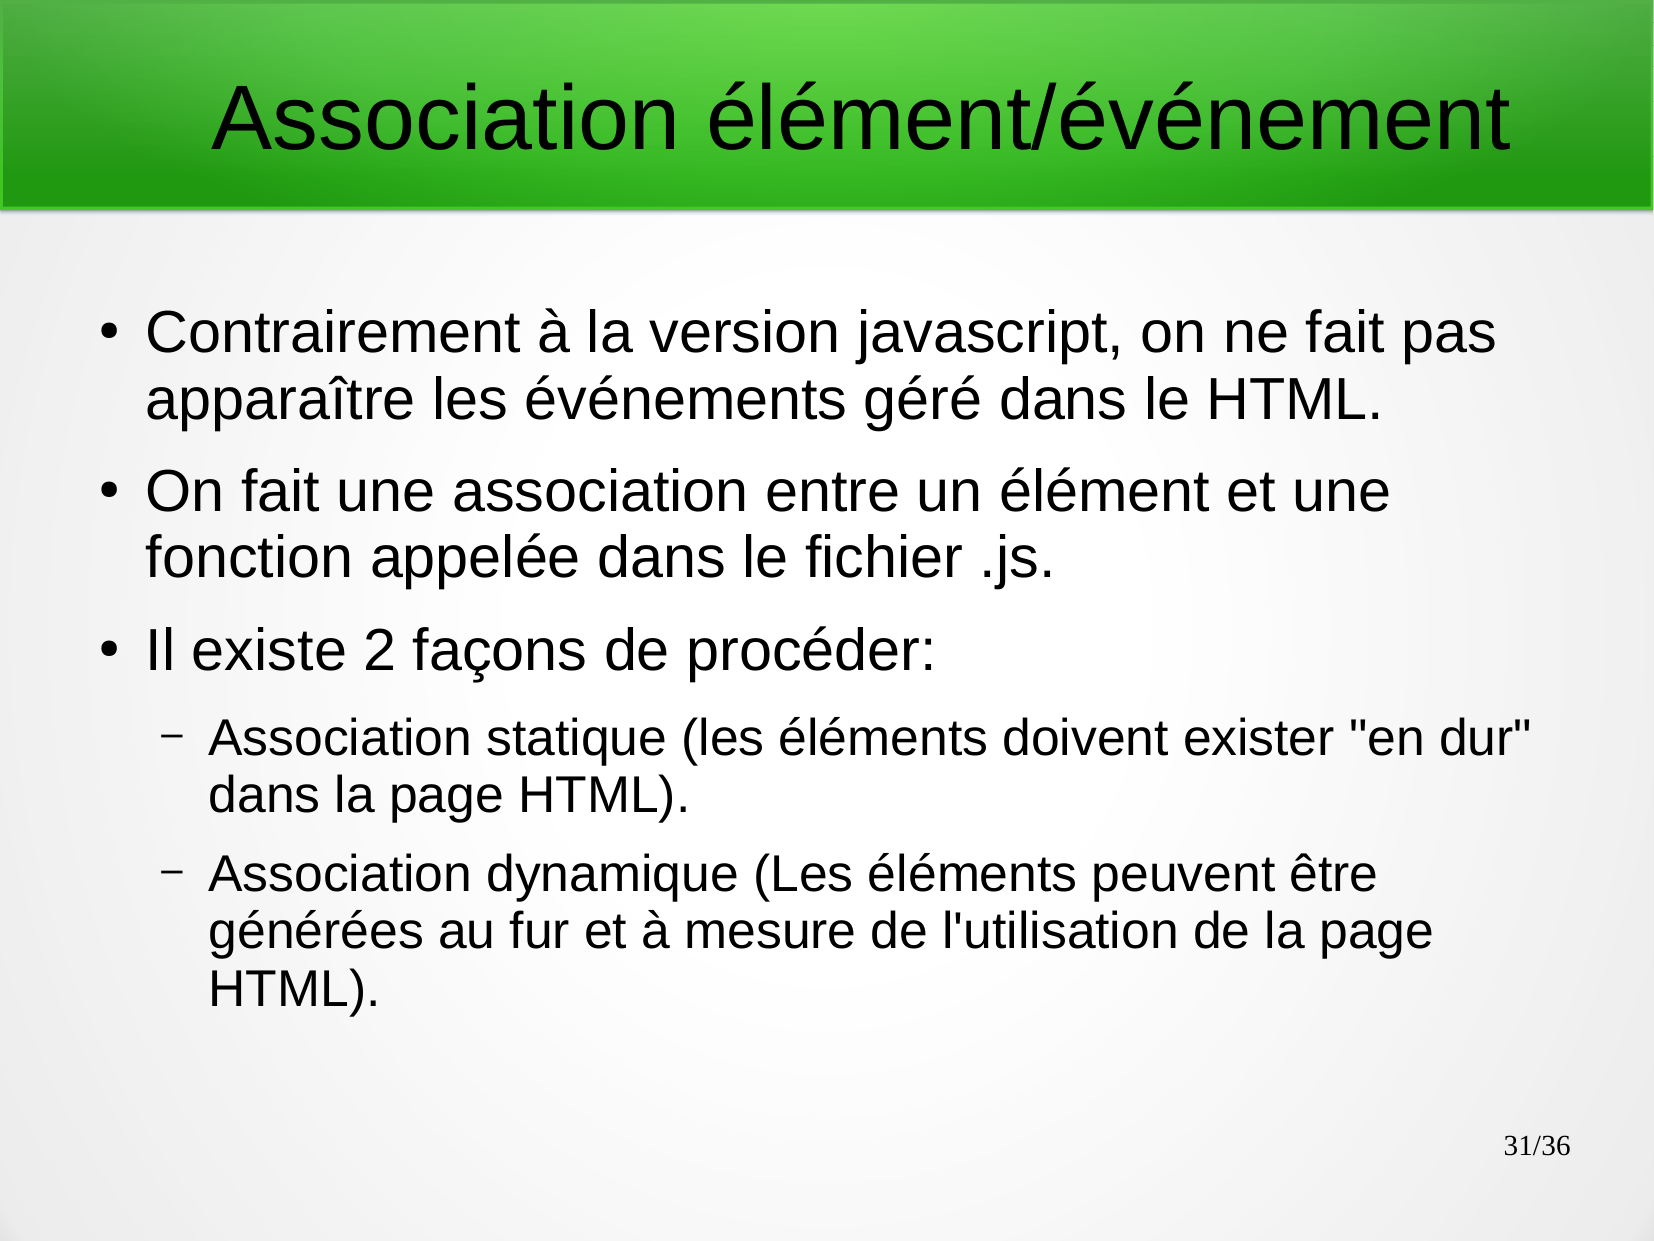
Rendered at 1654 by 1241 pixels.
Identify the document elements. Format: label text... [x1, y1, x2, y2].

title Association élément/événement [82, 47, 1571, 189]
list Contrairement à la version javascript, on ne fait pas apparaître les événements géré dans le HTML. On fait une association entre un élément et une fonction appelée dans le fichier .js. Il existe 2 façons de procéder: Association statique (les éléments doivent exister "en dur" dans la page HTML). Association dynamique (Les éléments peuvent être générées au fur et à mesure de l'utilisation de la page HTML). [82, 299, 1571, 1019]
